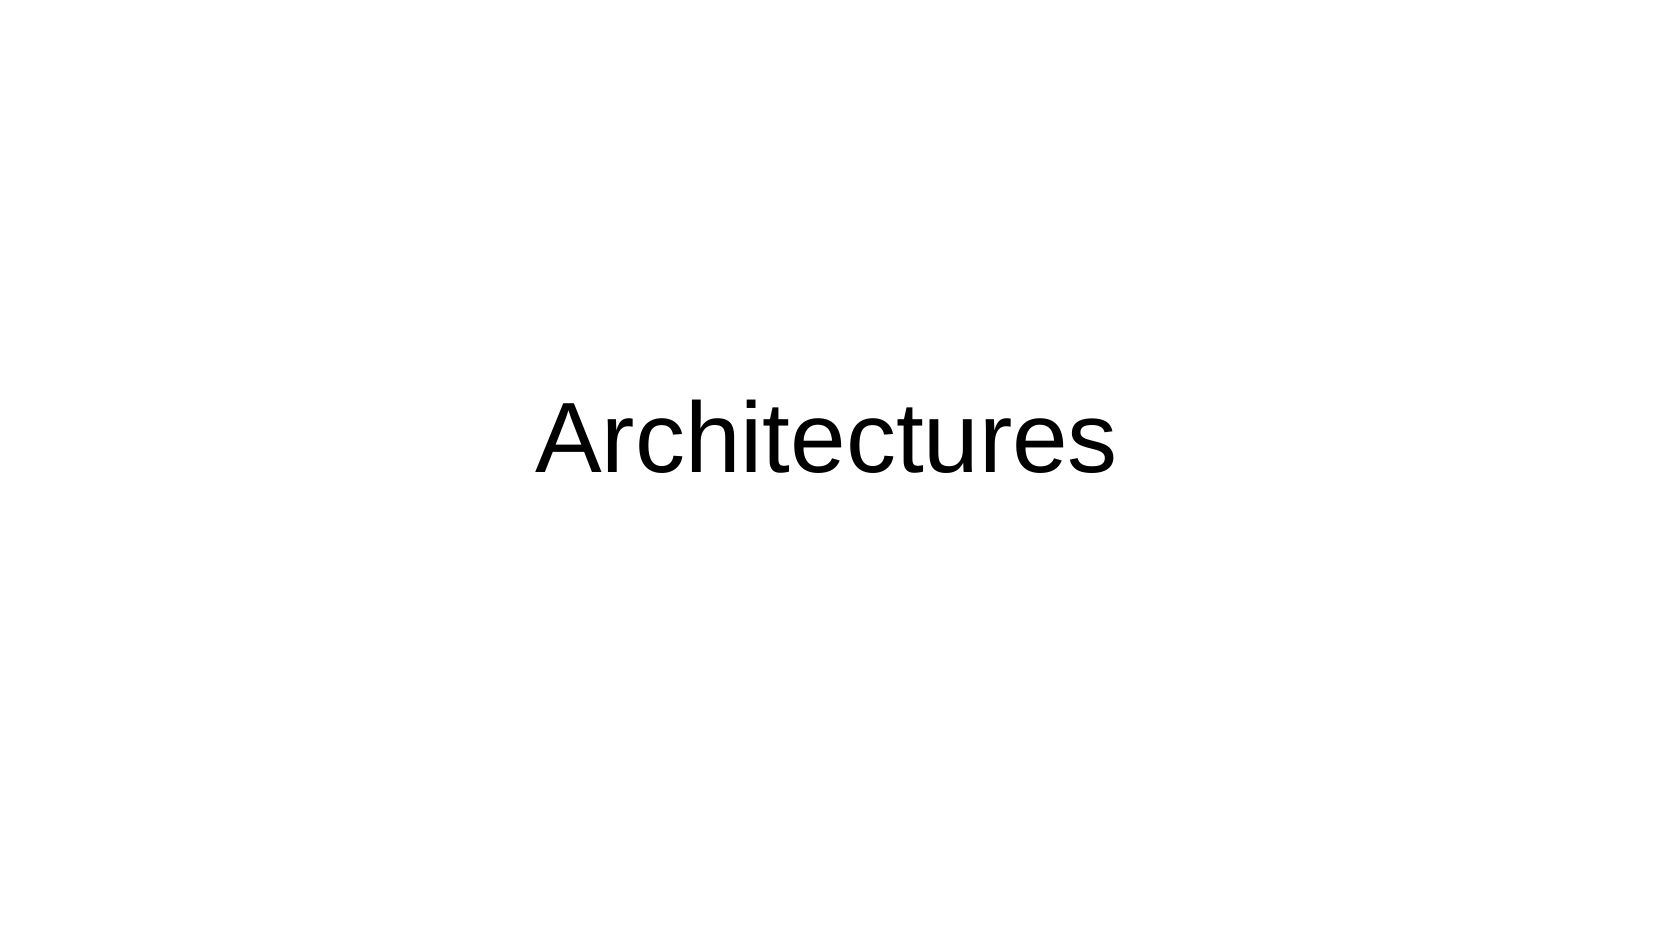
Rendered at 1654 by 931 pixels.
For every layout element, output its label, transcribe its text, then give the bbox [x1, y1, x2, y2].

text_box Architectures [82, 108, 1571, 767]
